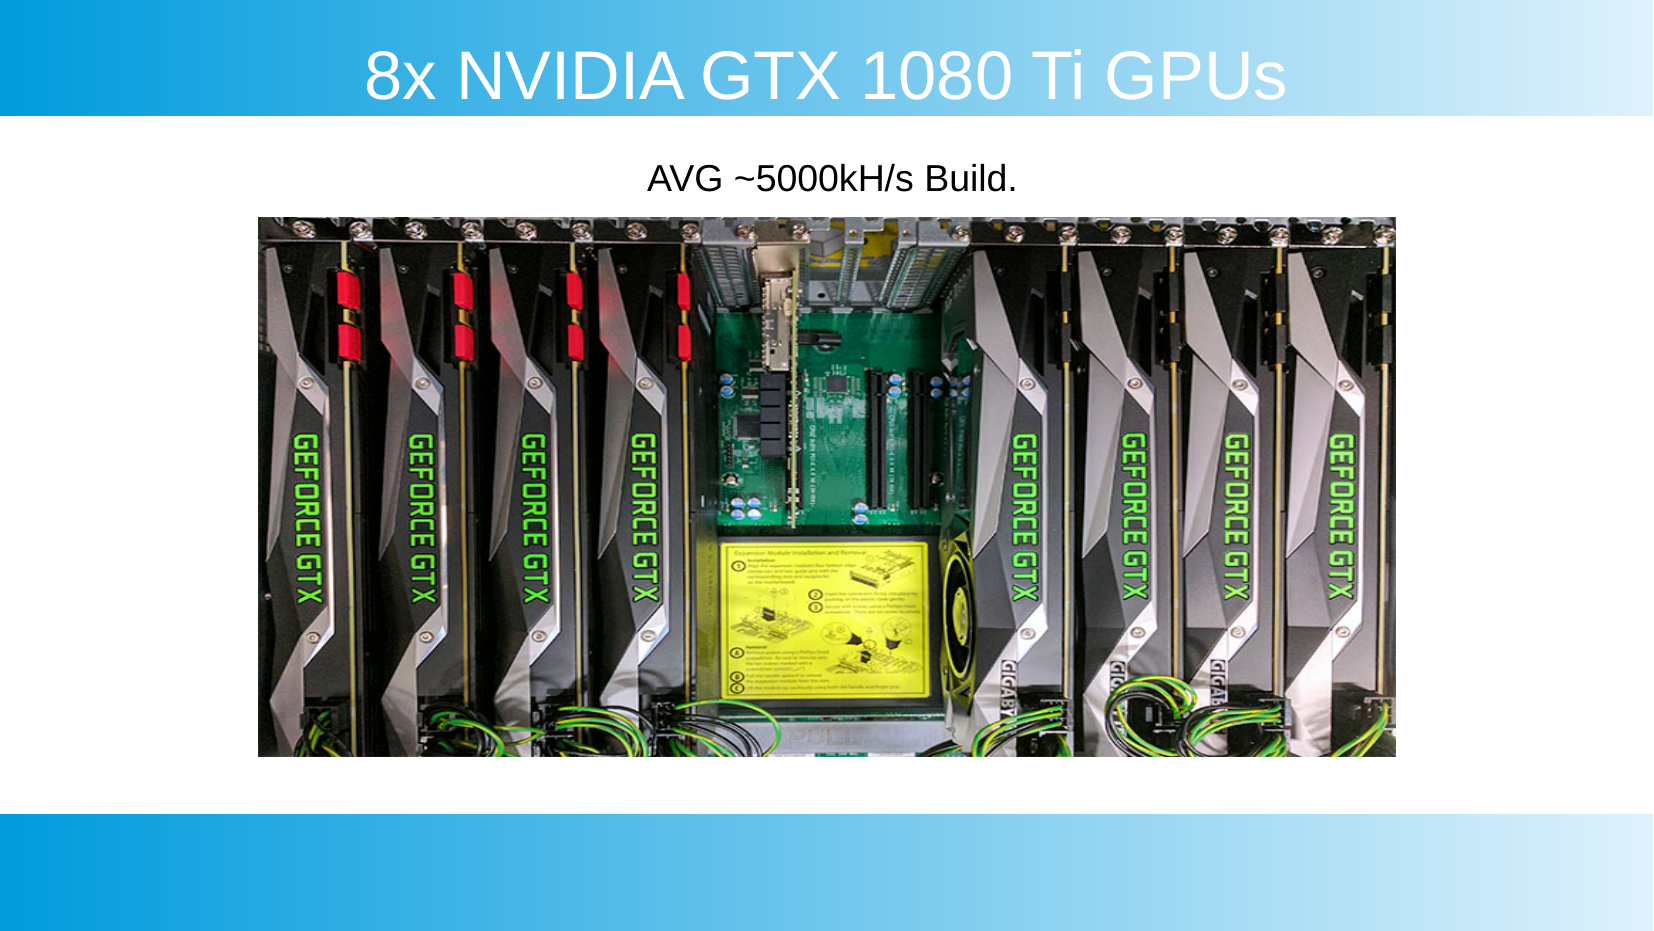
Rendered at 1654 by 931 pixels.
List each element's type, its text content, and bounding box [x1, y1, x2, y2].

picture [258, 217, 1396, 758]
text_box AVG ~5000kH/s Build. [510, 150, 1156, 207]
title 8x NVIDIA GTX 1080 Ti GPUs [82, 37, 1571, 116]
